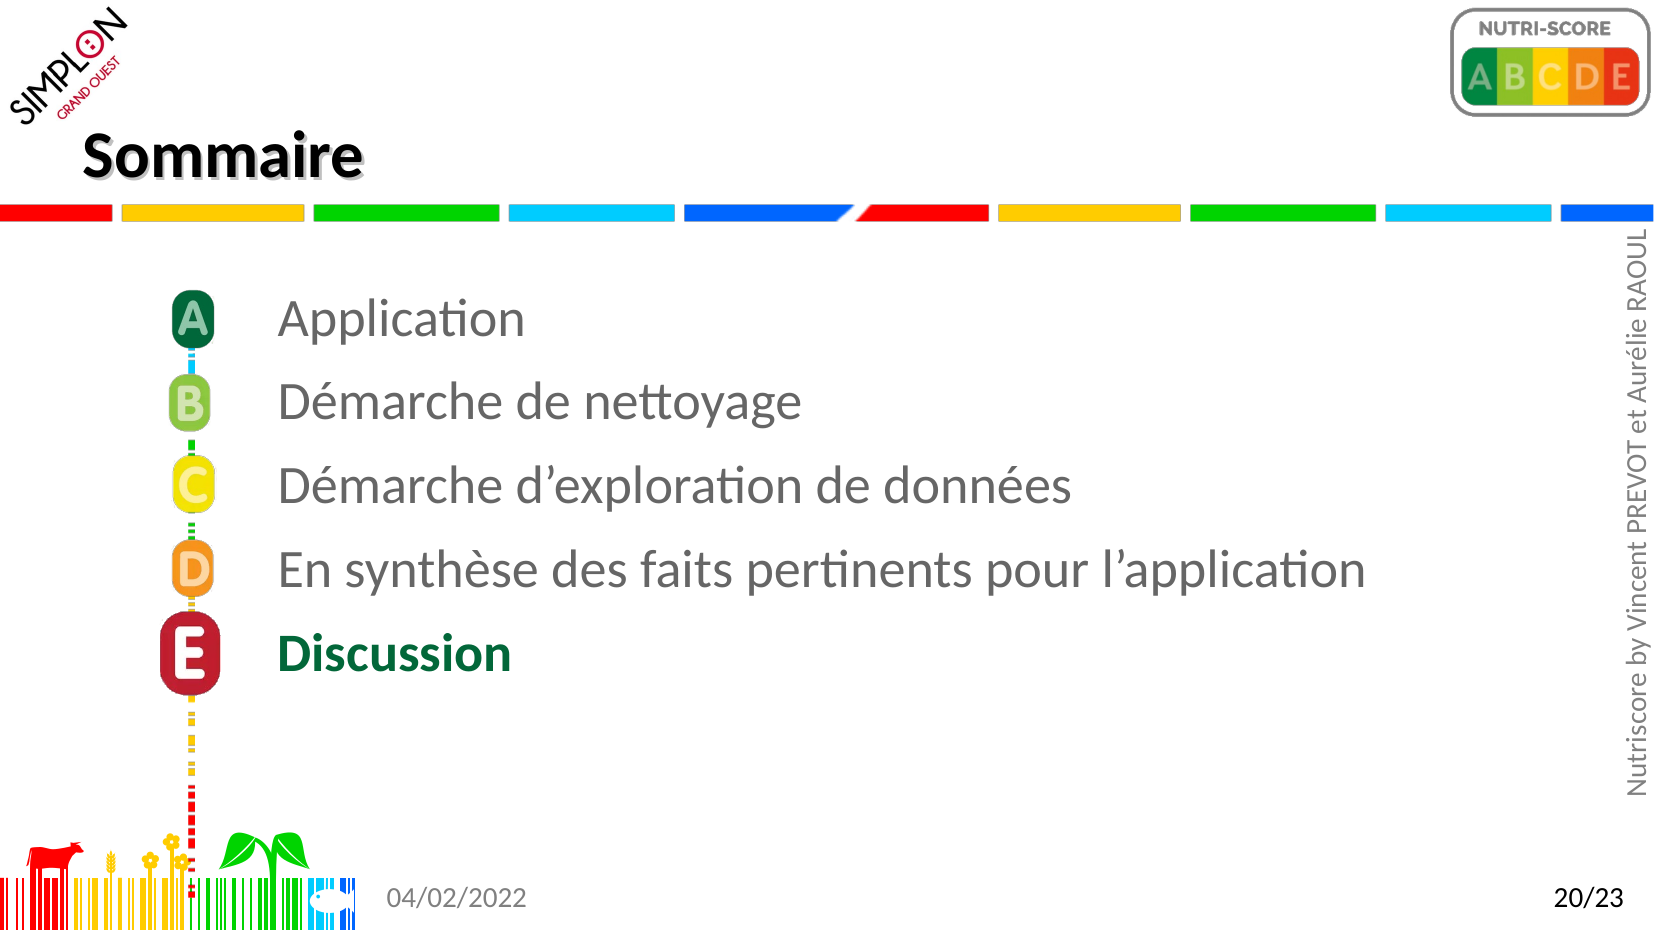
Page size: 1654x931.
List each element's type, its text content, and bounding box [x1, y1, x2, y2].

list Application Démarche de nettoyage Démarche d’exploration de données En synthèse des faits pertinents pour l’application Discussion [206, 295, 1577, 827]
picture [171, 289, 215, 349]
picture [2, 2, 147, 147]
title Sommaire [82, 108, 1571, 213]
picture [0, 373, 355, 930]
picture [1448, 4, 1654, 119]
picture [0, 200, 1654, 225]
